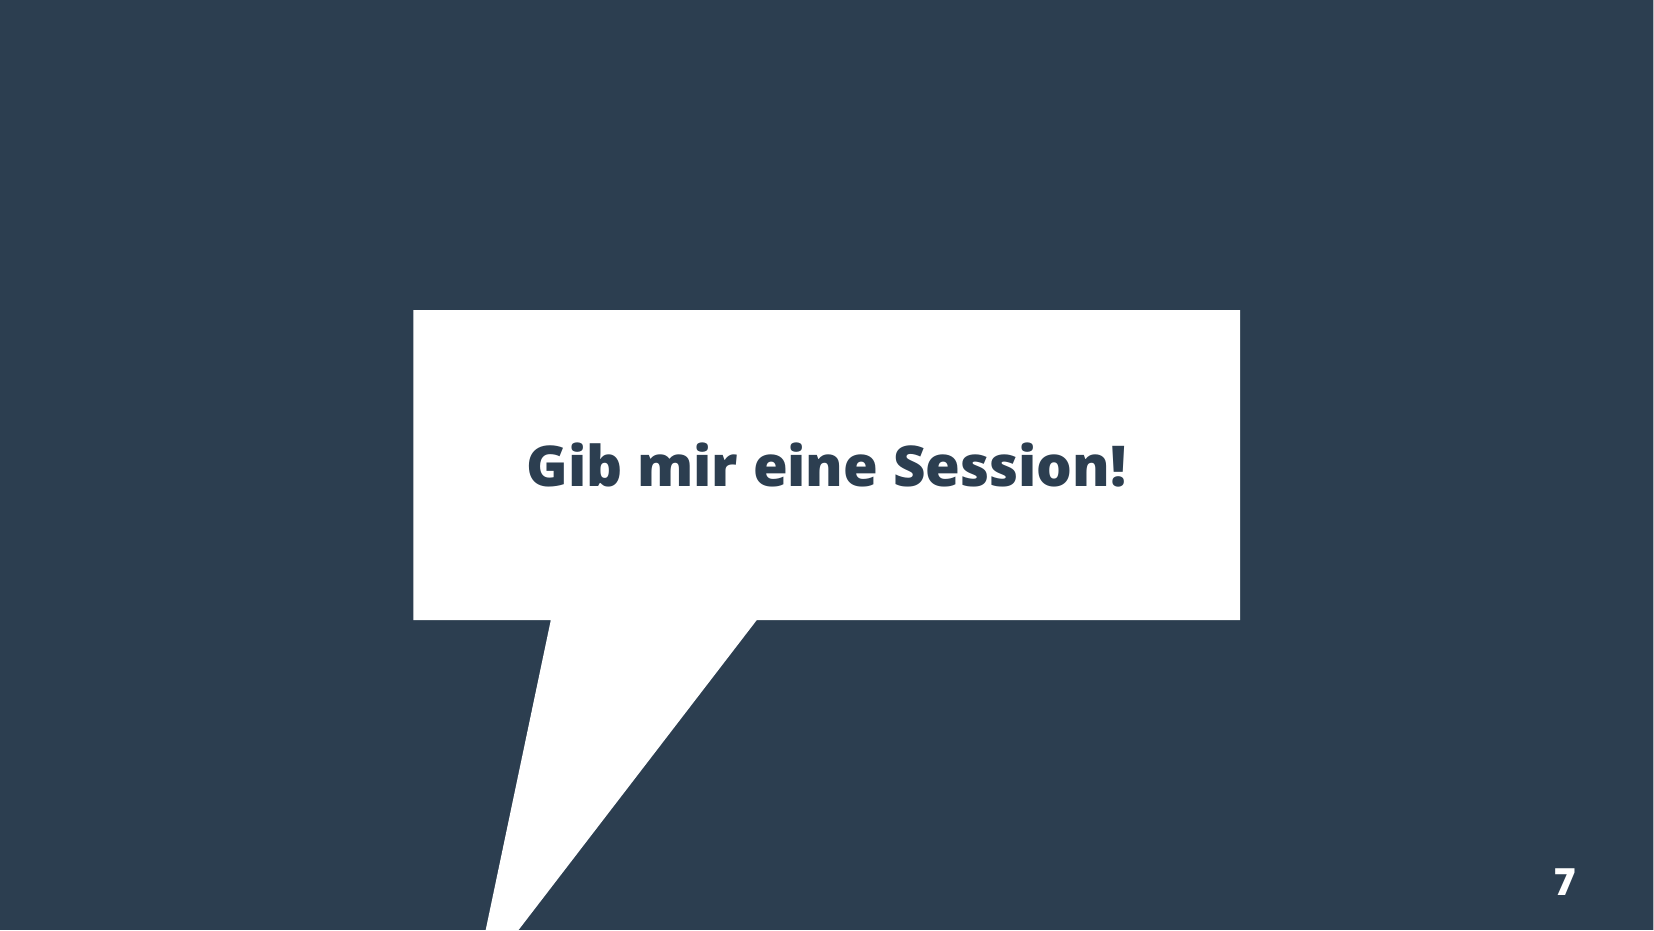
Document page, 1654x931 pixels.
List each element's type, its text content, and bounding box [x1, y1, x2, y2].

title Gib mir eine Session! [442, 332, 1211, 598]
